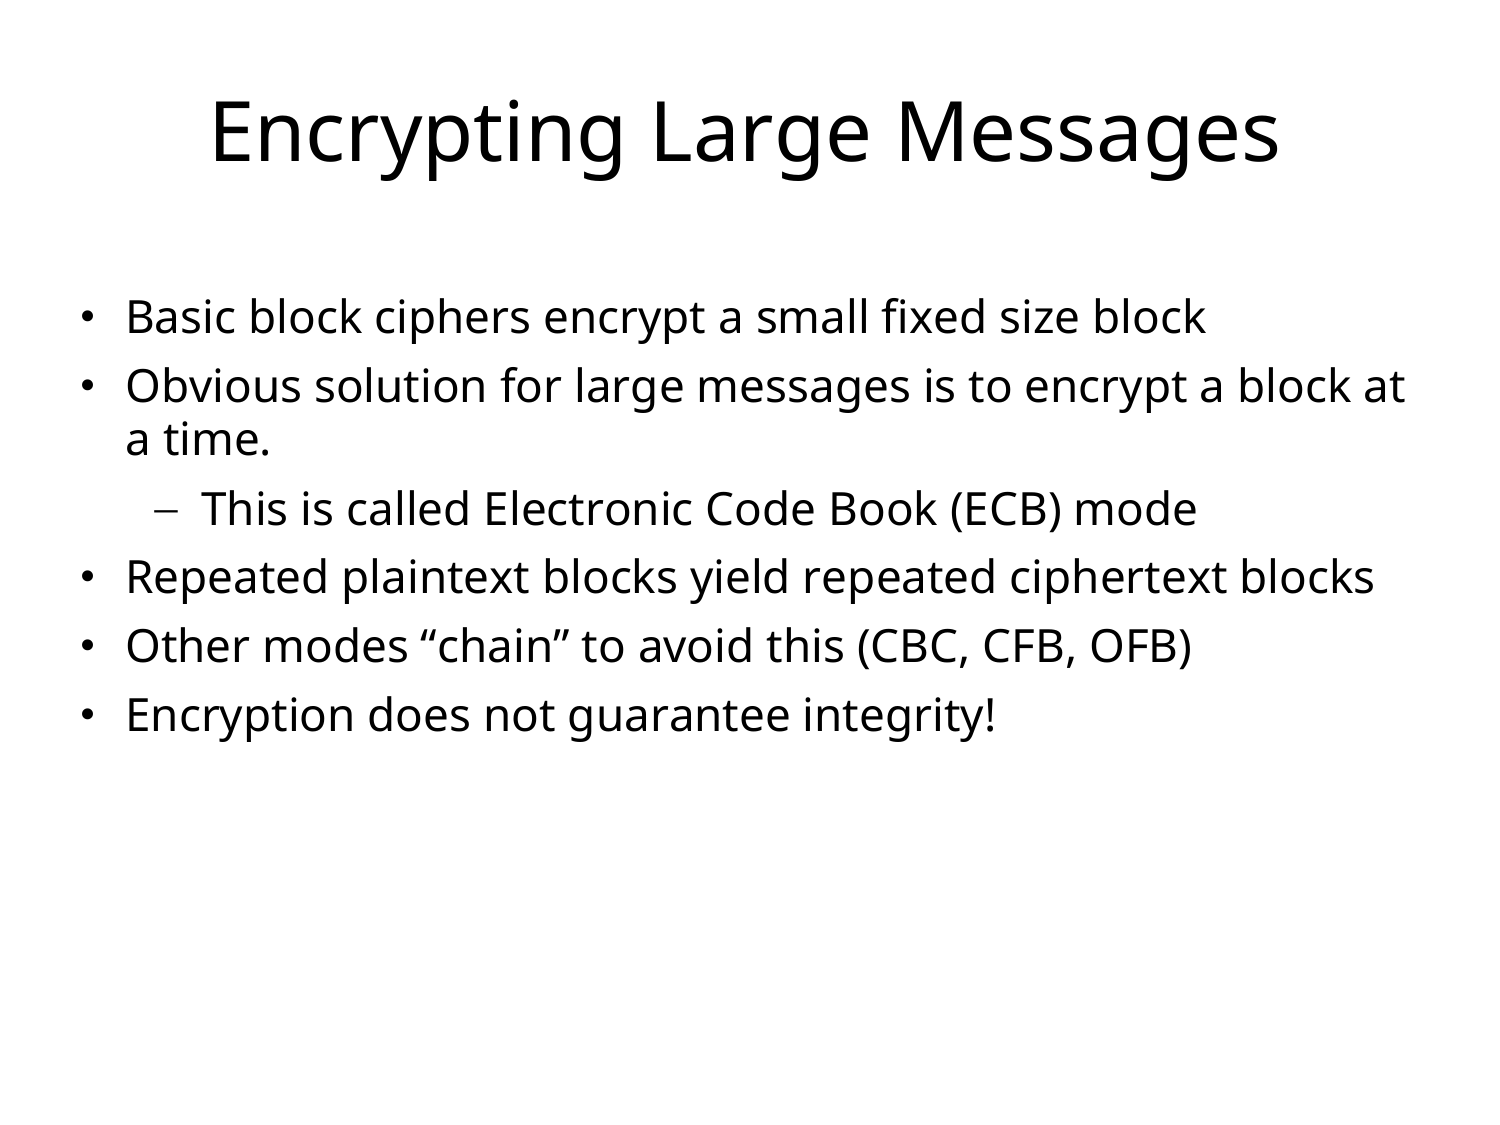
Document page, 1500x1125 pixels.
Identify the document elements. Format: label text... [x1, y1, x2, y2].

list Basic block ciphers encrypt a small fixed size block Obvious solution for large messages is to encrypt a block at a time. This is called Electronic Code Book (ECB) mode Repeated plaintext blocks yield repeated ciphertext blocks Other modes “chain” to avoid this (CBC, CFB, OFB) Encryption does not guarantee integrity! [64, 283, 1435, 1125]
title Encrypting Large Messages [115, 9, 1375, 247]
